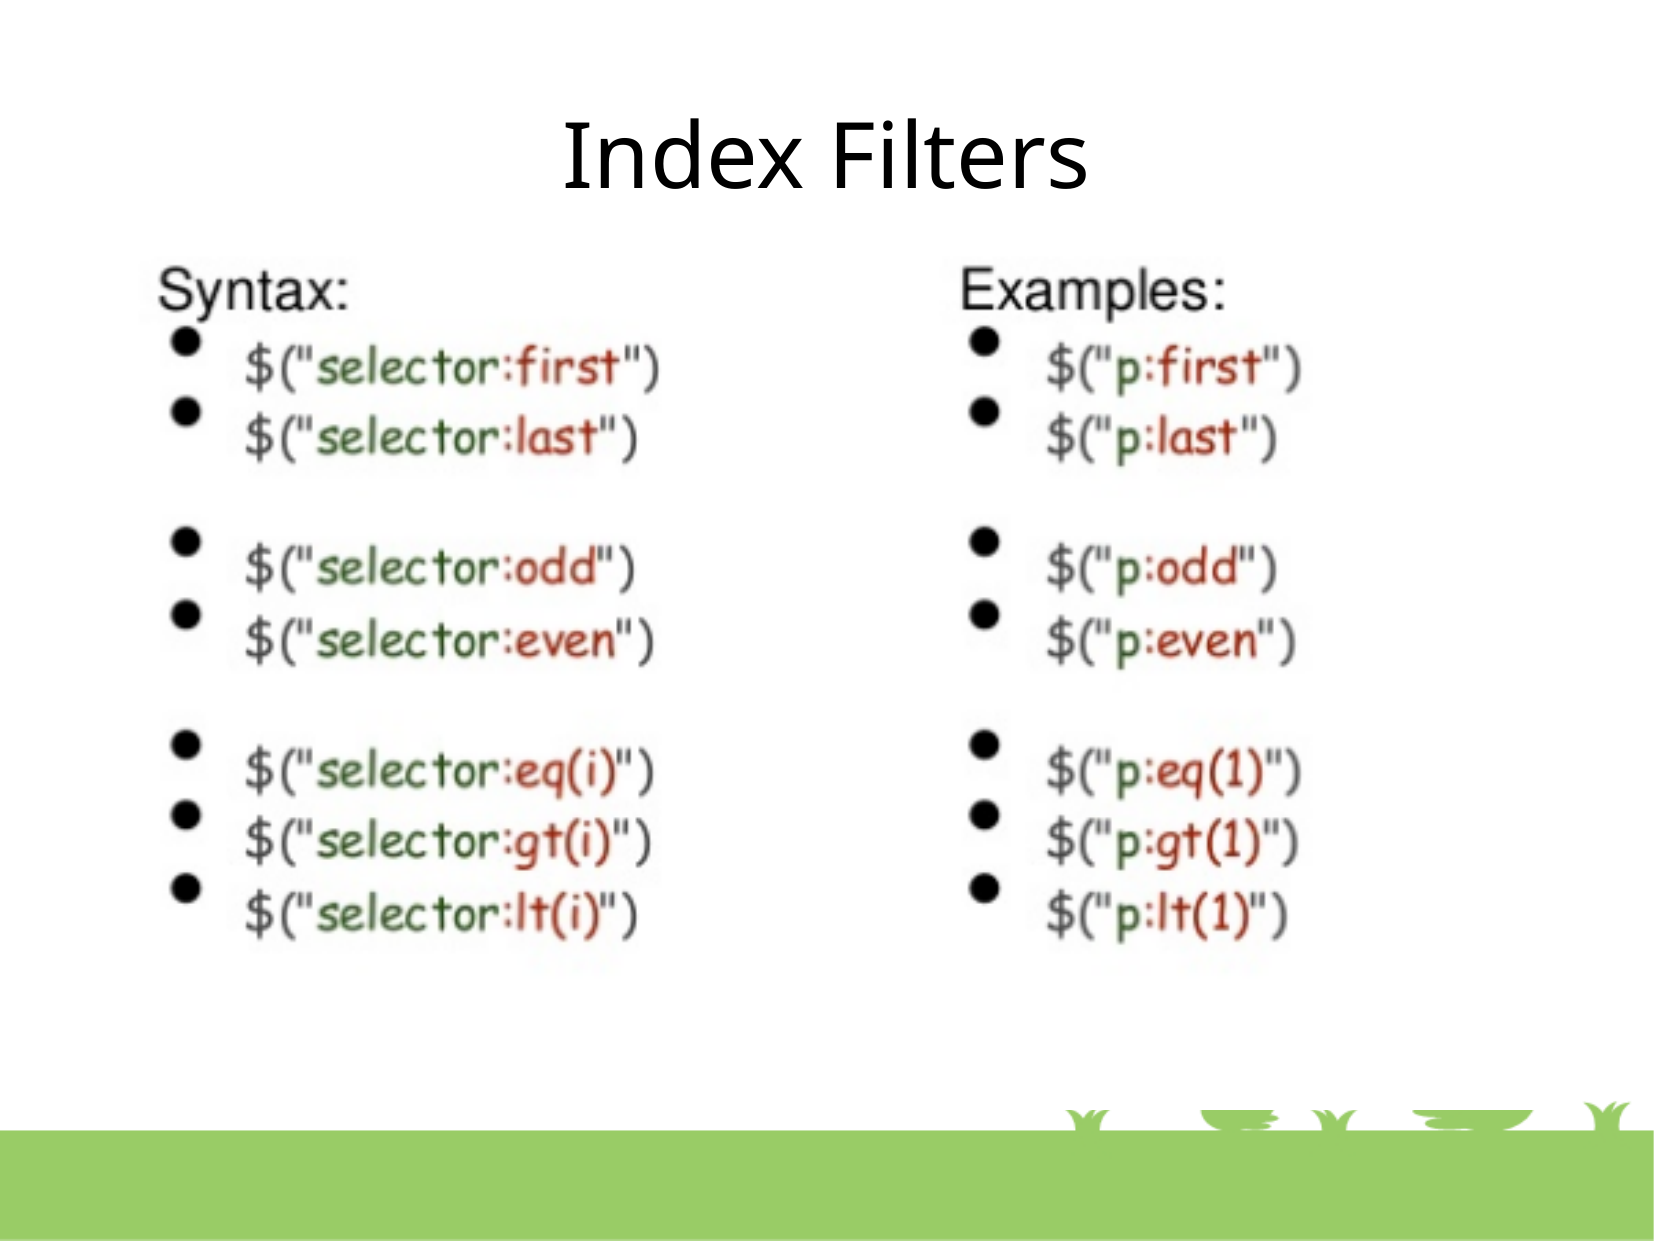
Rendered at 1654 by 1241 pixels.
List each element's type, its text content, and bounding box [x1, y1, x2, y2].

title Index Filters [82, 49, 1571, 257]
picture [0, 0, 1654, 1241]
